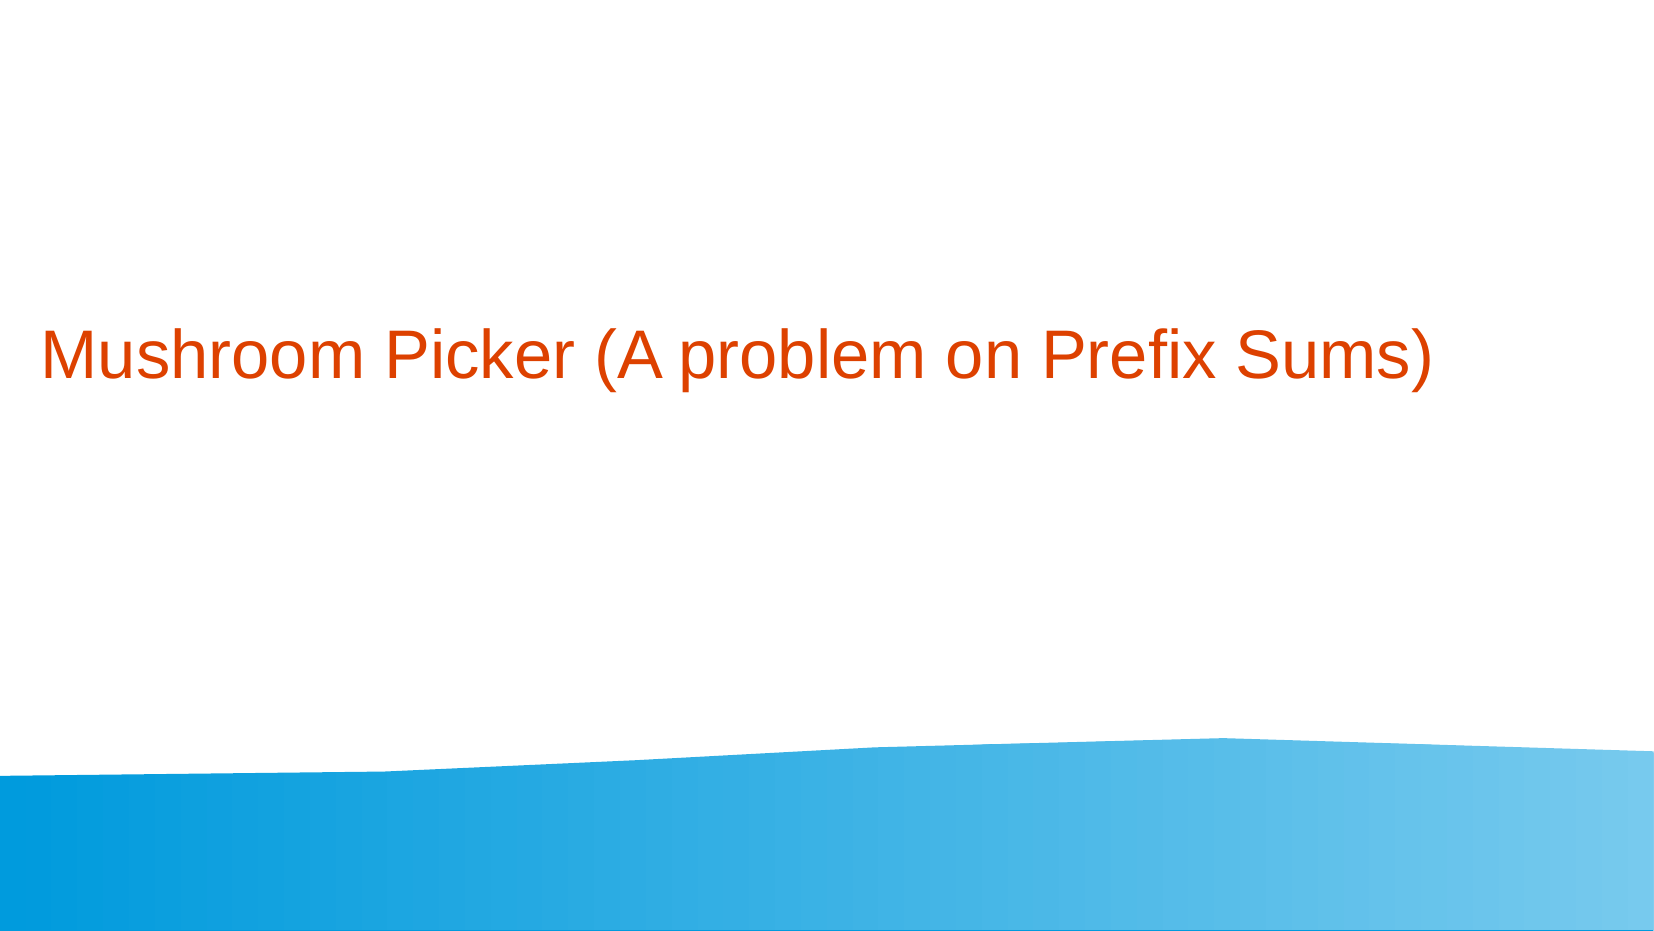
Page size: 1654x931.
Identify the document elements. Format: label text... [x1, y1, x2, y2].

title Mushroom Picker (A problem on Prefix Sums) [0, 265, 1477, 443]
